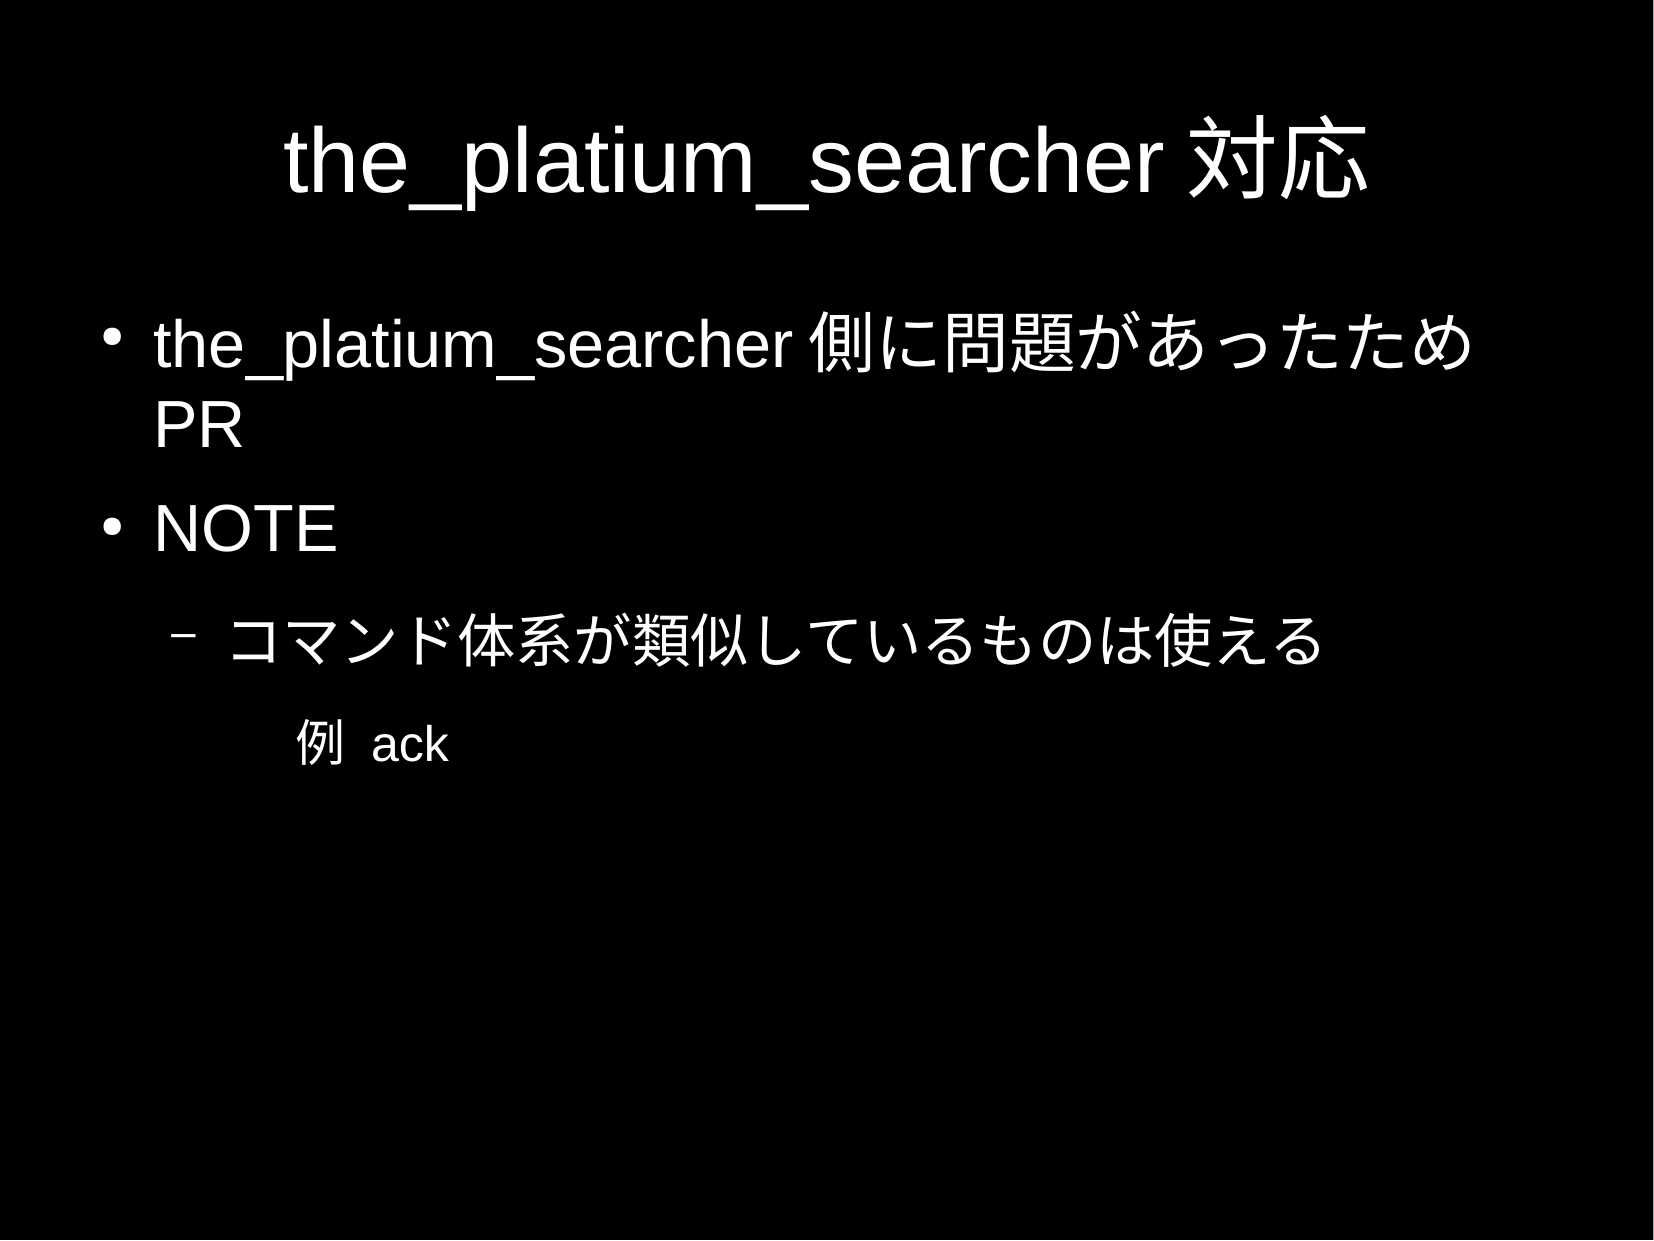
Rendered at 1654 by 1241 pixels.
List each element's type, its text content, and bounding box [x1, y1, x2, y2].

title the_platium_searcher対応 [82, 49, 1571, 257]
list the_platium_searcher側に問題があったためPR NOTE コマンド体系が類似しているものは使える 例 ack [82, 290, 1571, 1010]
